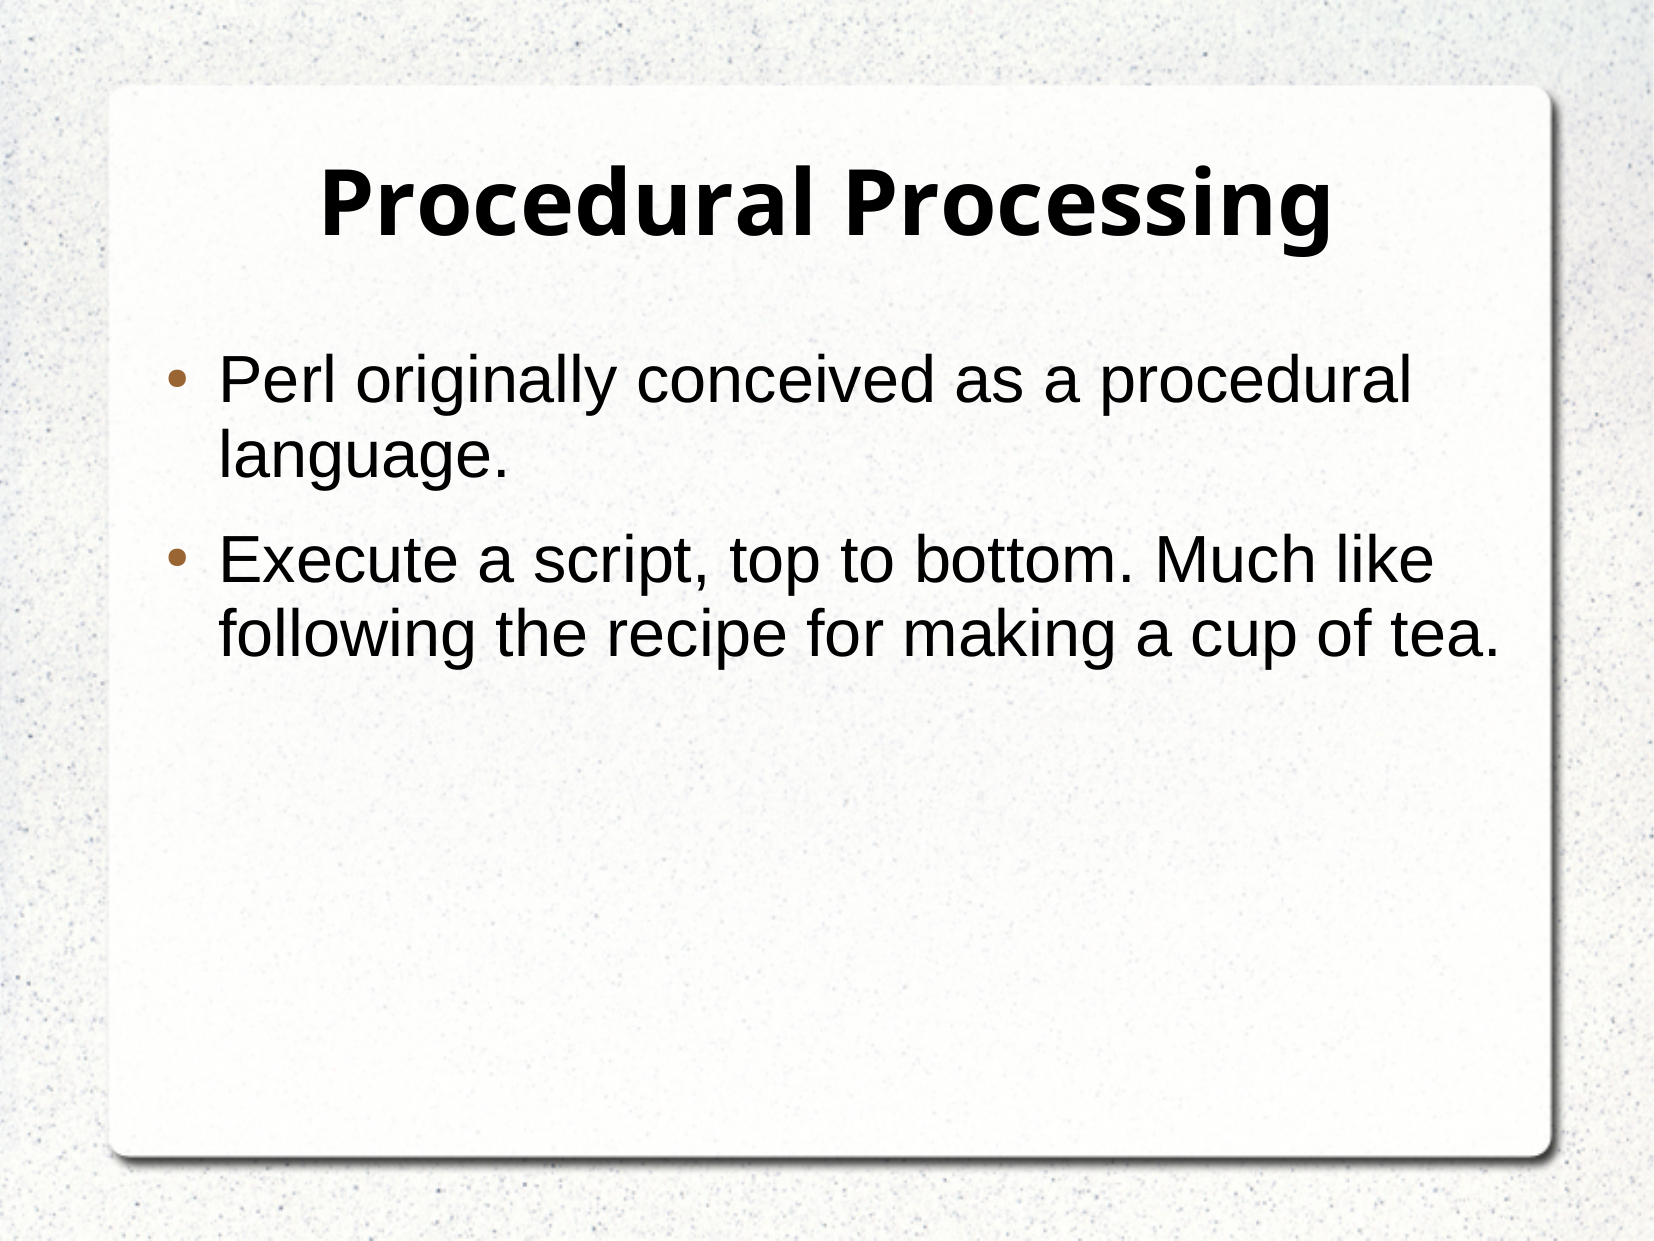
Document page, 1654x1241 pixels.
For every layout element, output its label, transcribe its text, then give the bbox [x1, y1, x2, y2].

title Procedural Processing [118, 96, 1536, 304]
list Perl originally conceived as a procedural language. Execute a script, top to bottom. Much like following the recipe for making a cup of tea. [147, 342, 1506, 978]
picture [0, 0, 1654, 1241]
